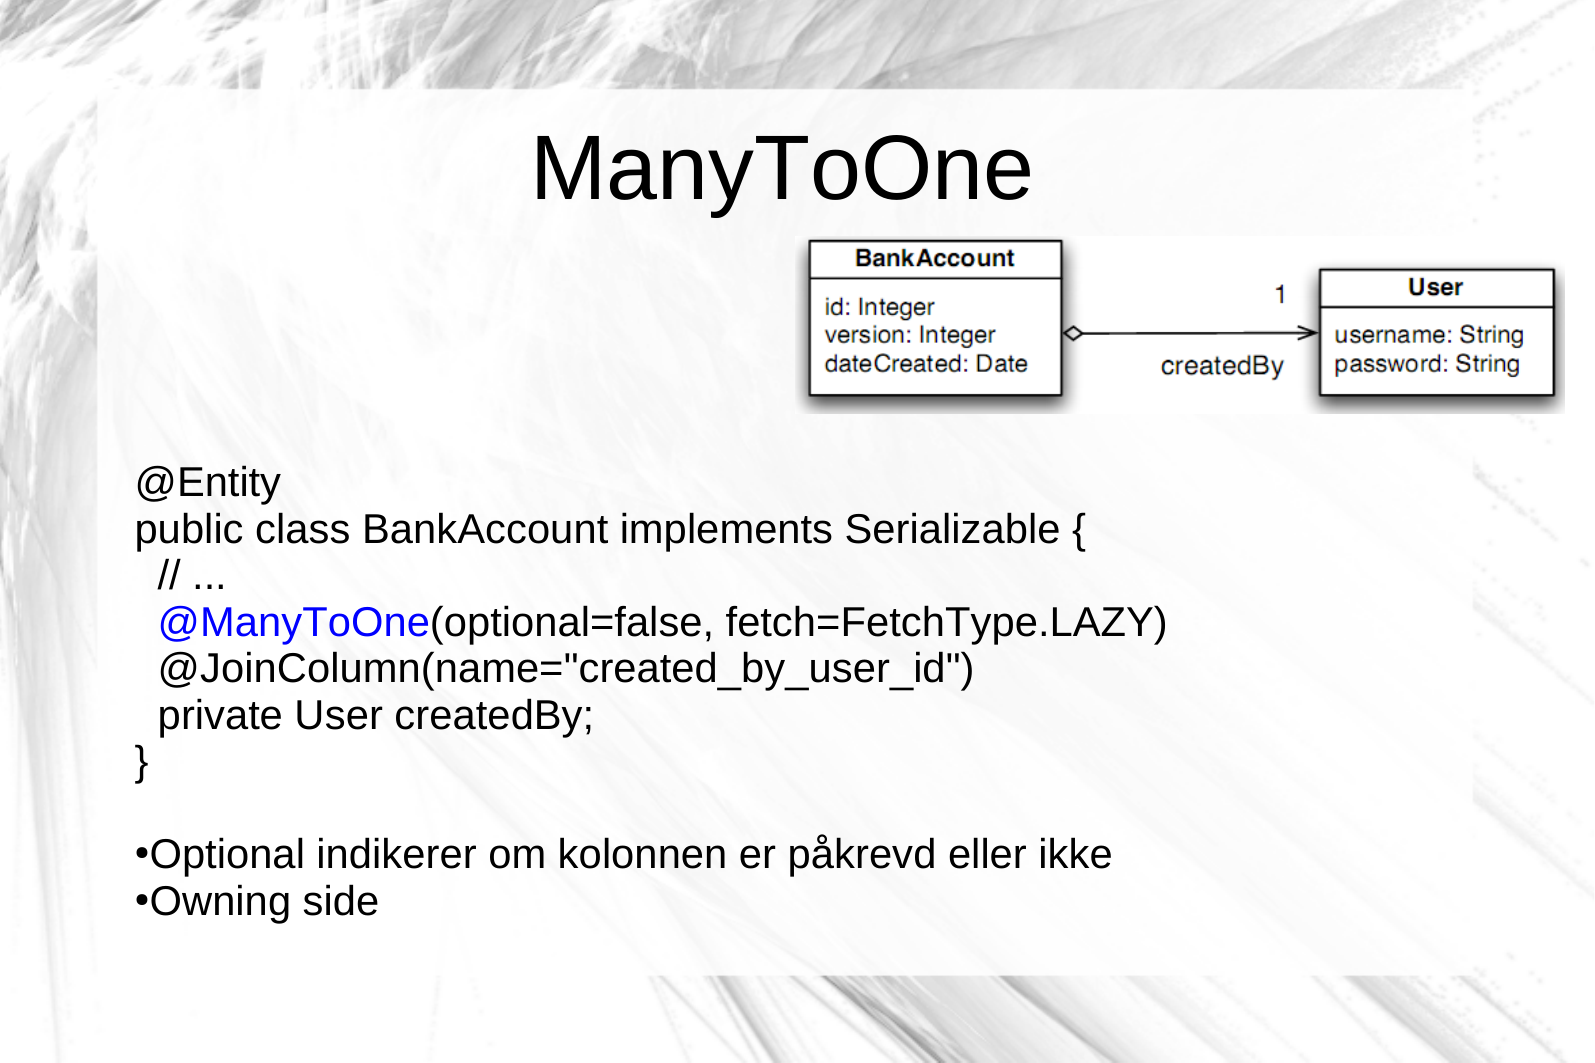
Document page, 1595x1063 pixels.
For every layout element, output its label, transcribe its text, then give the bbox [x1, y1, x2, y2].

title ManyToOne [113, 96, 1453, 241]
subtitle @Entity public class BankAccount implements Serializable { // ... @ManyToOne(optional=false, fetch=FetchType.LAZY) @JoinColumn(name="created_by_user_id") private User createdBy; } Optional indikerer om kolonnen er påkrevd eller ikke Owning side [134, 422, 1232, 961]
picture [0, 0, 1595, 1063]
